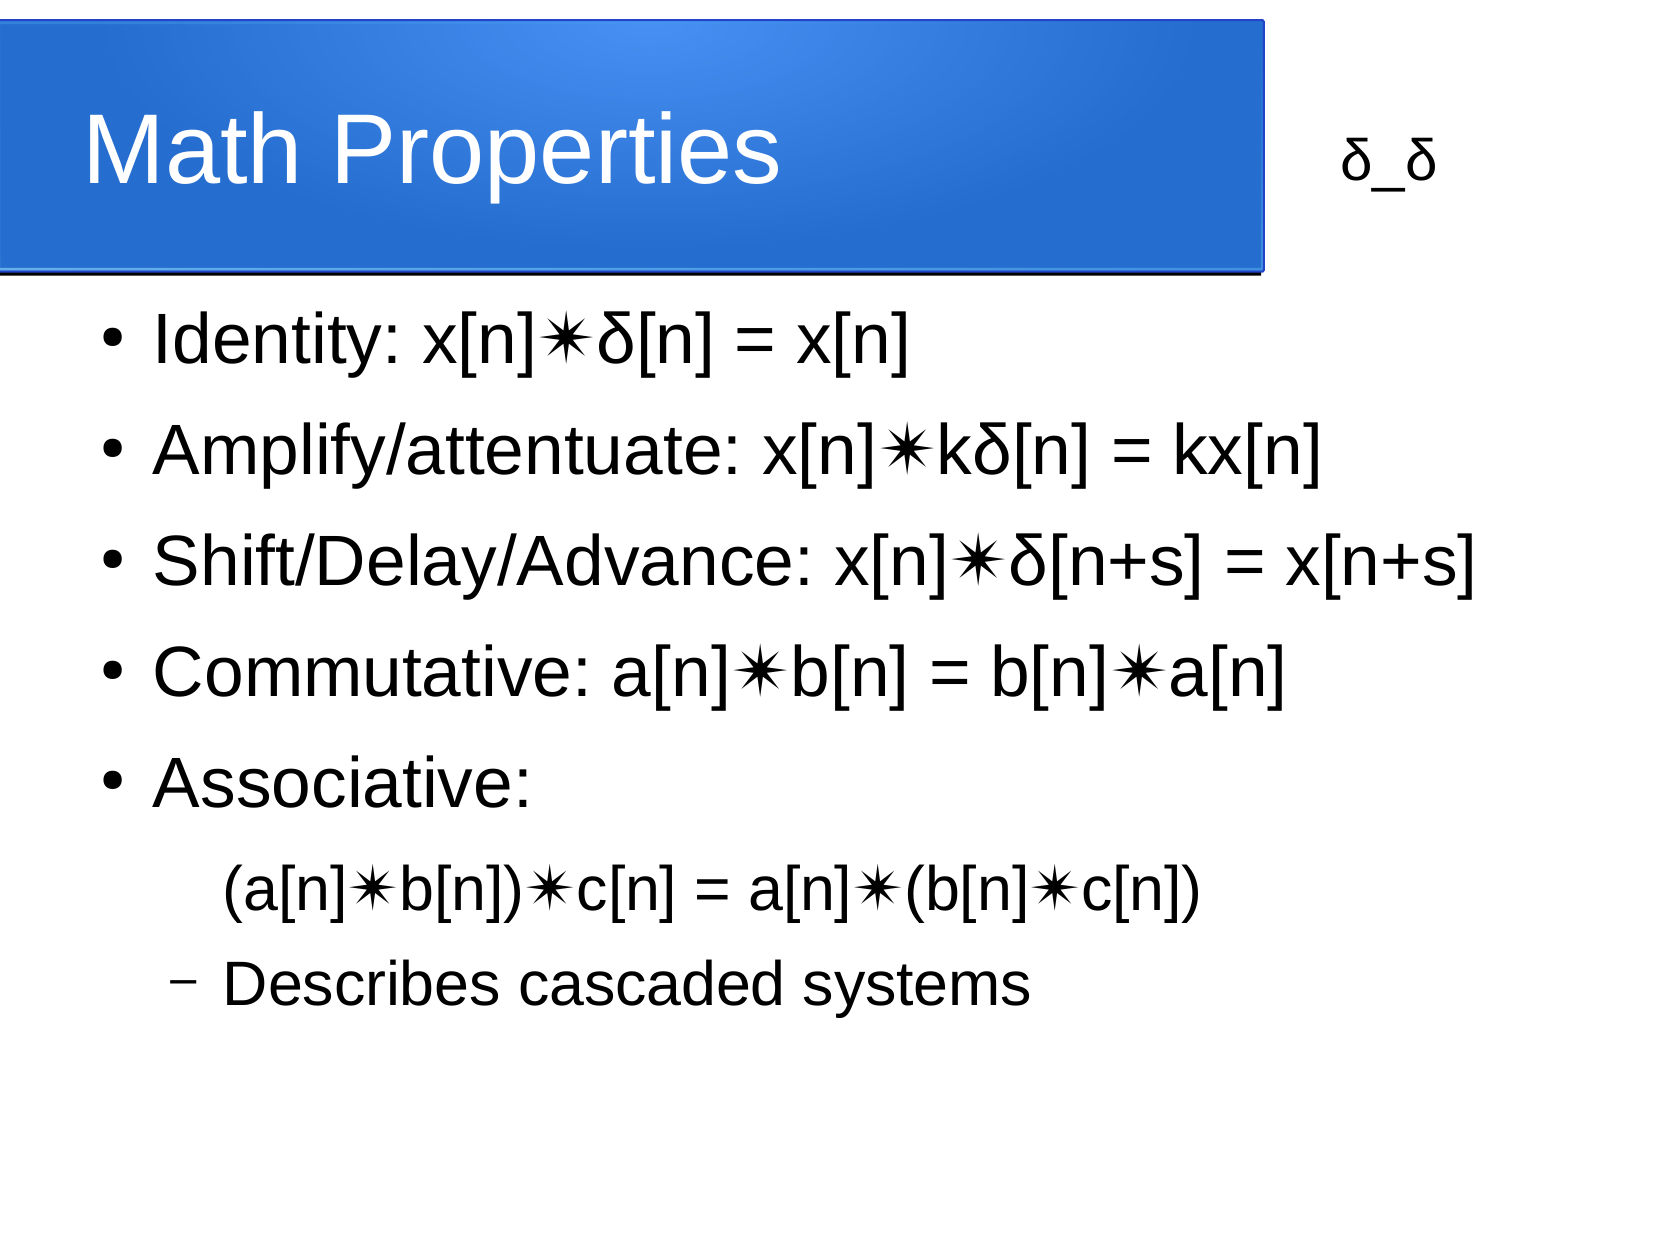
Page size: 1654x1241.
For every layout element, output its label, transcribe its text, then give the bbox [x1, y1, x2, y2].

text_box δ_δ [1290, 120, 1453, 200]
list Identity: x[n]✴δ[n] = x[n] Amplify/attentuate: x[n]✴kδ[n] = kx[n] Shift/Delay/Advance: x[n]✴δ[n+s] = x[n+s] Commutative: a[n]✴b[n] = b[n]✴a[n] Associative: (a[n]✴b[n])✴c[n] = a[n]✴(b[n]✴c[n]) Describes cascaded systems [82, 299, 1571, 1019]
title Math Properties [82, 47, 1235, 252]
